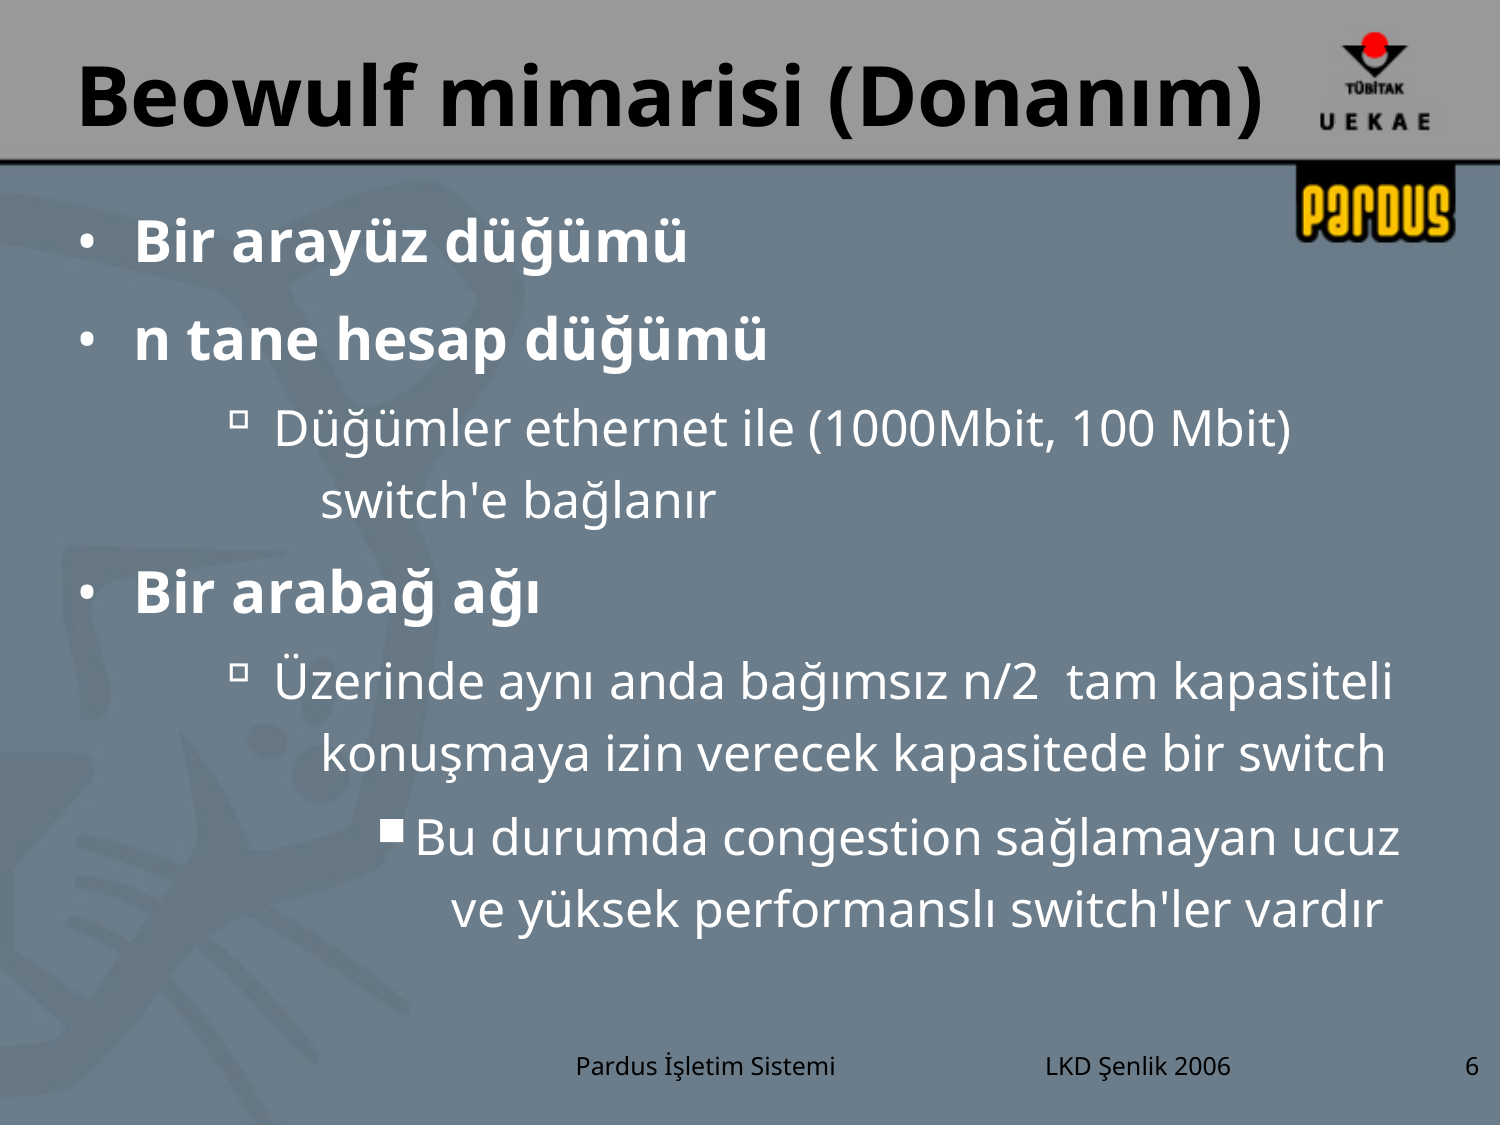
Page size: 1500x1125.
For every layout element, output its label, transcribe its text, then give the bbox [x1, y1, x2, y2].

picture [0, 0, 1500, 1125]
title Beowulf mimarisi (Donanım) [75, 0, 1282, 196]
list Bir arayüz düğümü n tane hesap düğümü Düğümler ethernet ile (1000Mbit, 100 Mbit) switch'e bağlanır Bir arabağ ağı Üzerinde aynı anda bağımsız n/2 tam kapasiteli konuşmaya izin verecek kapasitede bir switch Bu durumda congestion sağlamayan ucuz ve yüksek performanslı switch'ler vardır [76, 196, 1447, 939]
